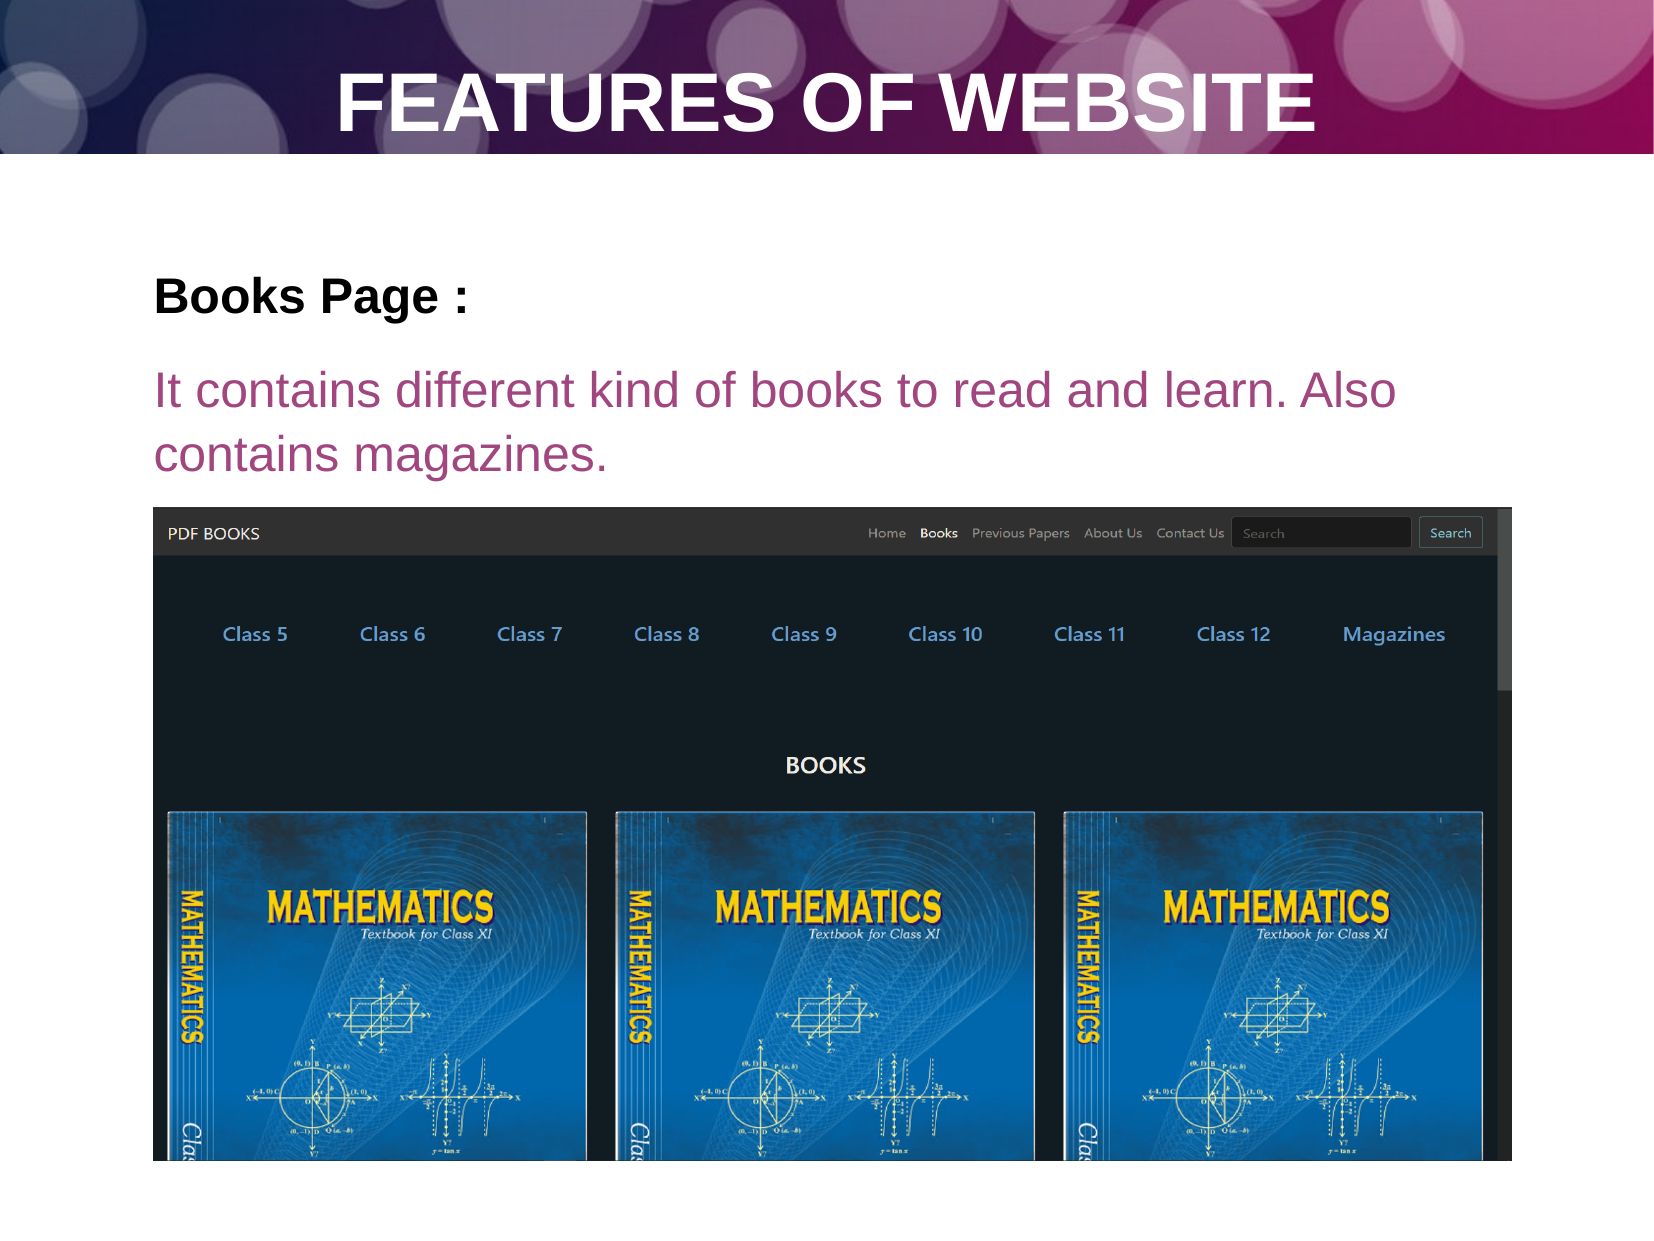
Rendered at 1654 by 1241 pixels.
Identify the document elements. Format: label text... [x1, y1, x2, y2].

list Books Page : It contains different kind of books to read and learn. Also contains magazines. [82, 259, 1571, 981]
picture [153, 507, 1512, 1161]
title FEATURES OF WEBSITE [82, 17, 1571, 189]
picture [0, 0, 1654, 154]
